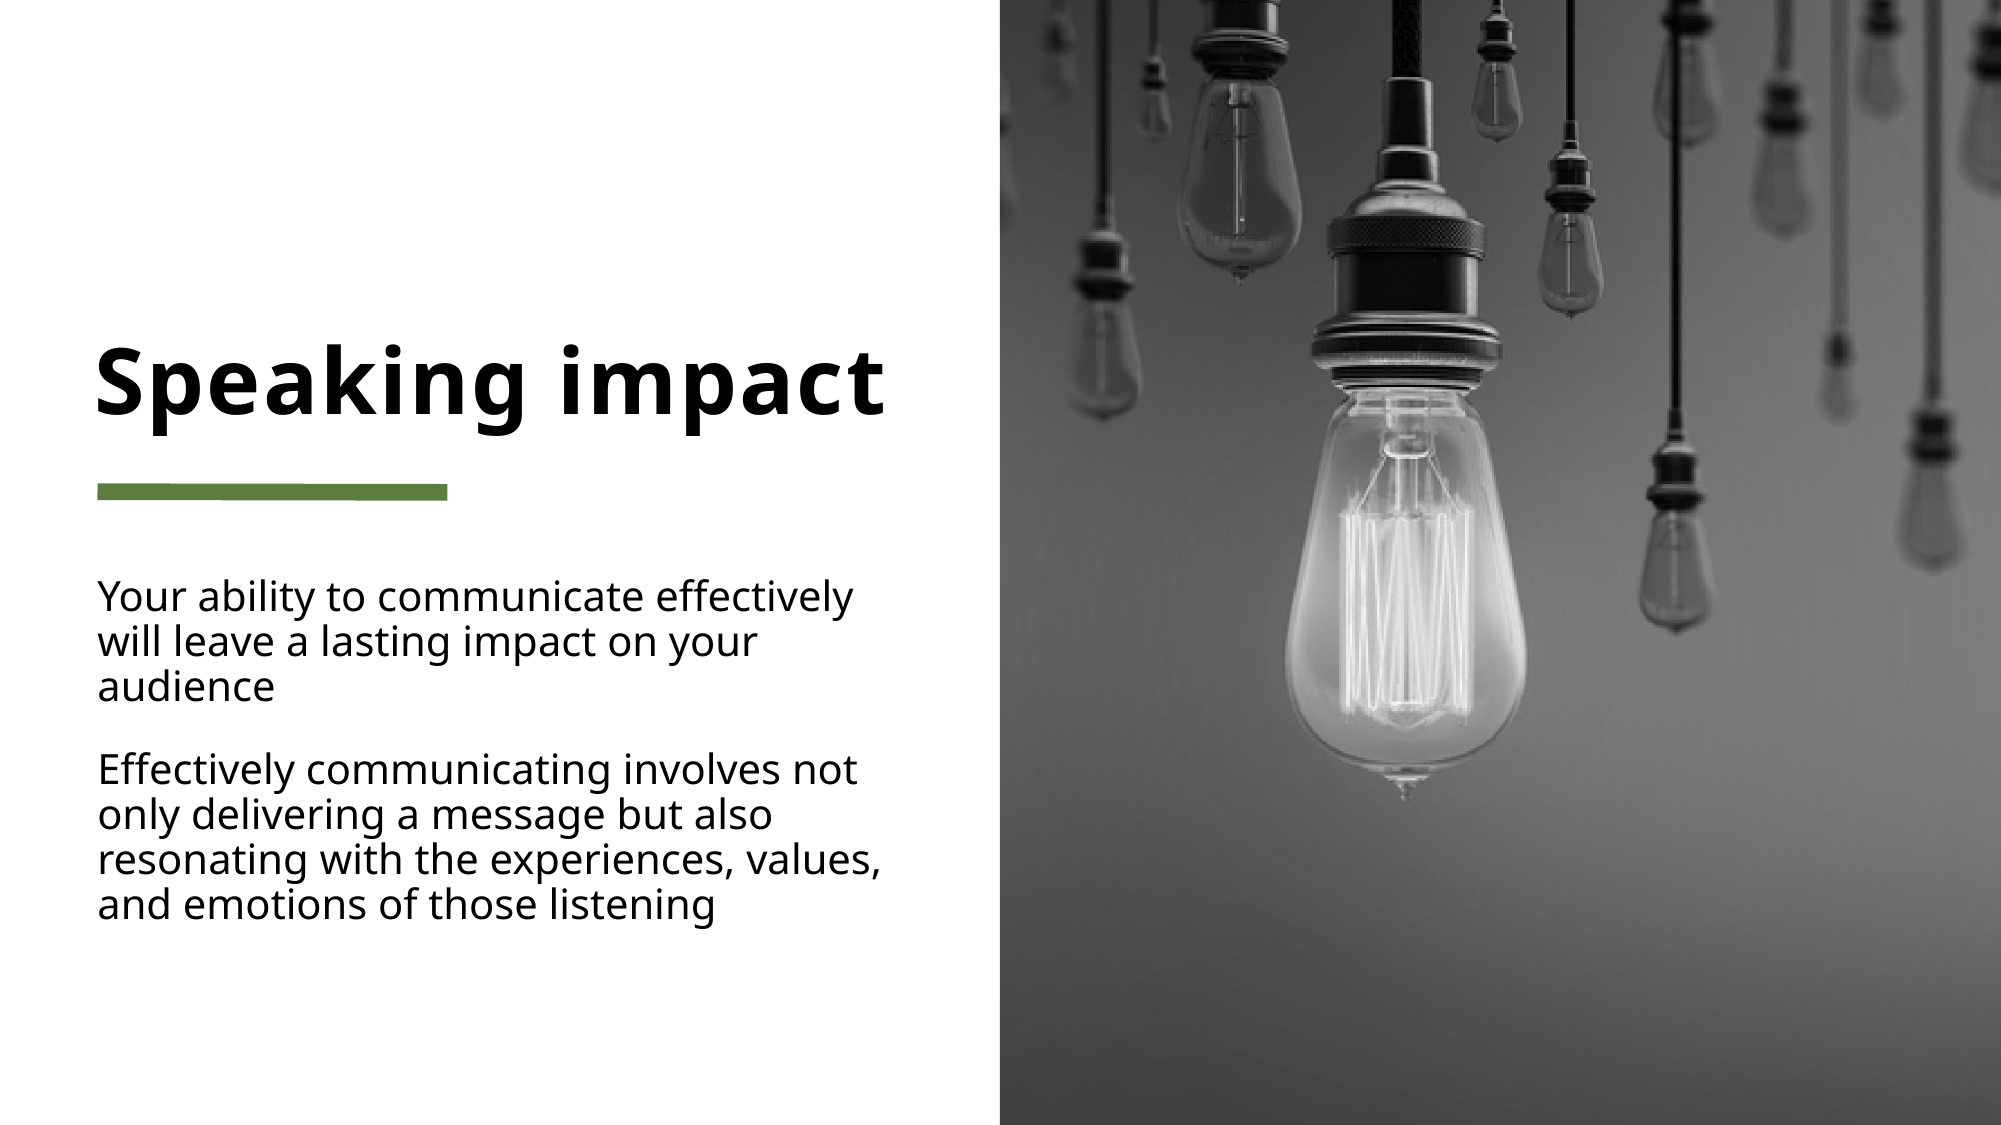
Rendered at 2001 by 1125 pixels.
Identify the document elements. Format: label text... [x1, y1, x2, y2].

picture [999, 0, 2001, 1125]
list Your ability to communicate effectively will leave a lasting impact on your audience Effectively communicating involves not only delivering a message but also resonating with the experiences, values, and emotions of those listening [97, 537, 925, 1030]
title Speaking impact [94, 45, 925, 432]
